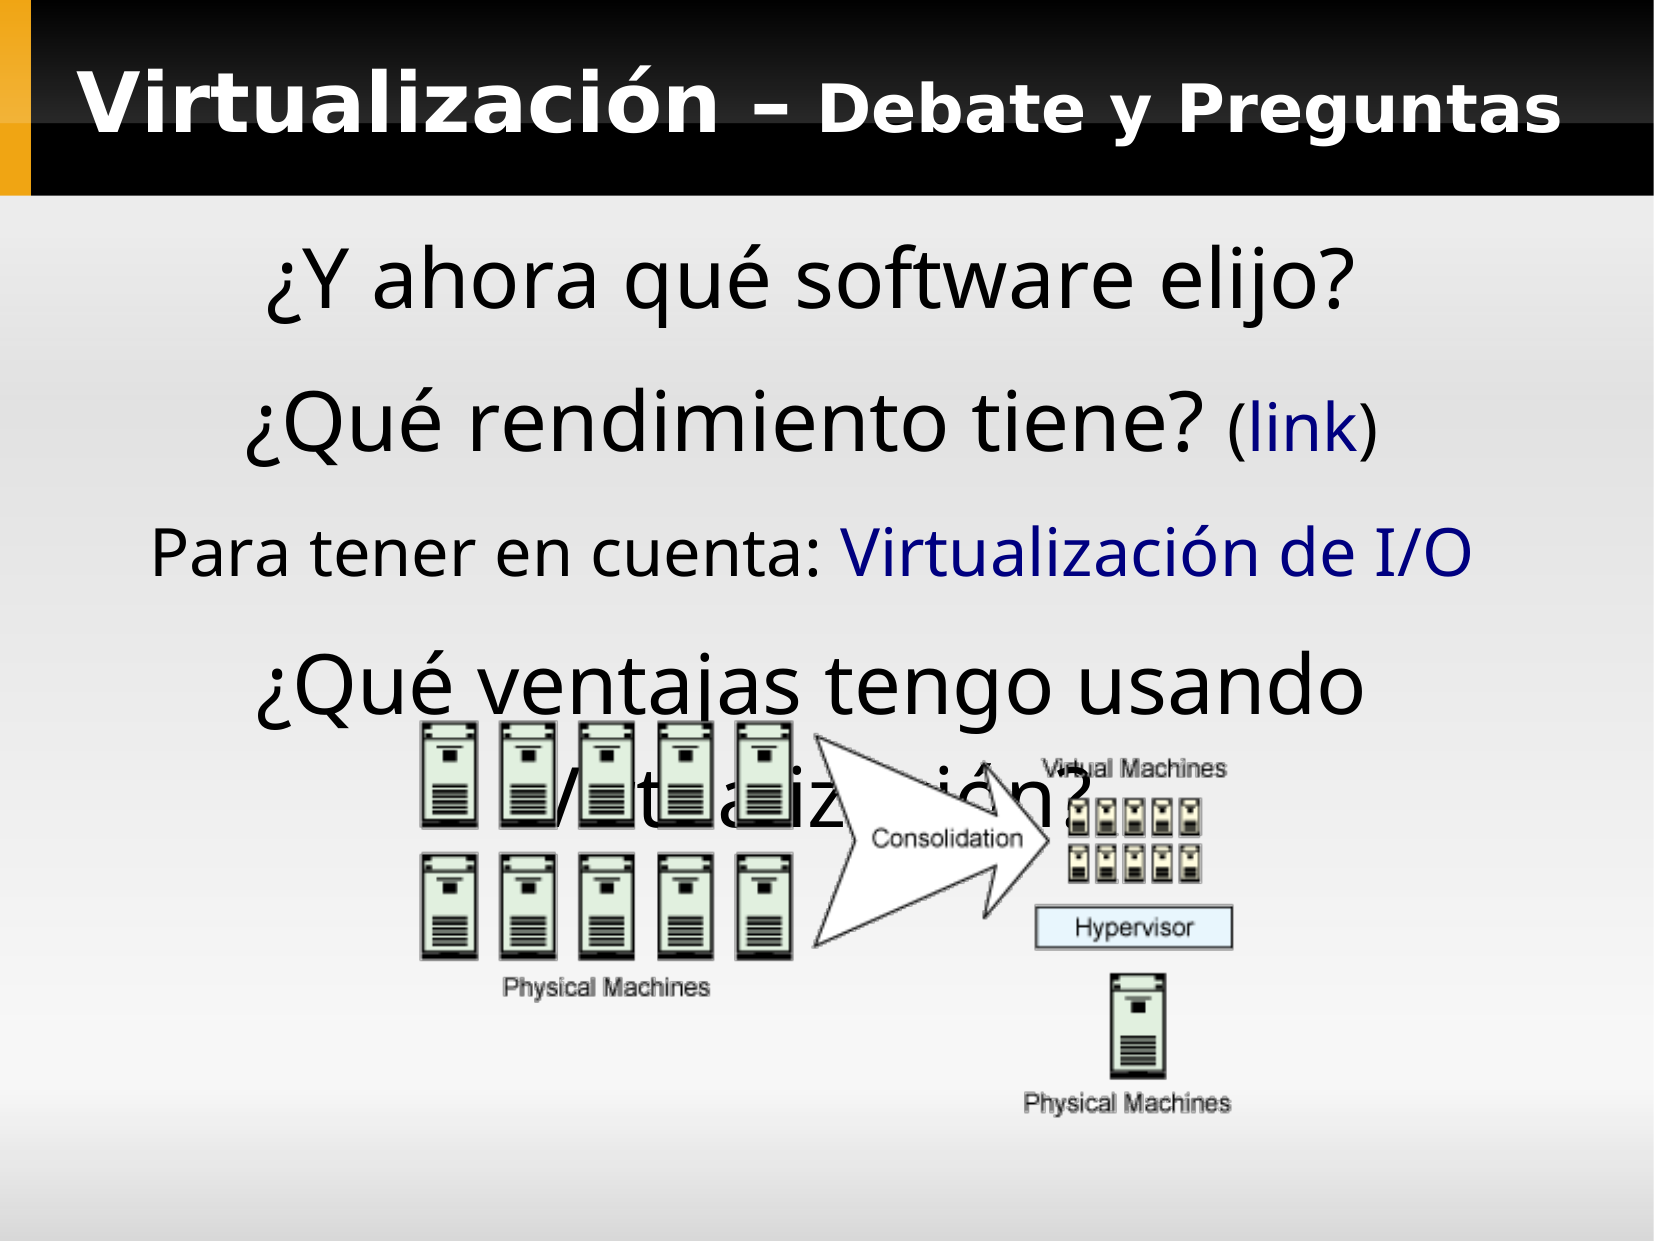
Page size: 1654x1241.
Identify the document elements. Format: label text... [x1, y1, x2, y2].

picture [410, 711, 1244, 1129]
picture [0, 0, 1654, 1241]
list ¿Y ahora qué software elijo? ¿Qué rendimiento tiene? (link) Para tener en cuenta: Virtualización de I/O ¿Qué ventajas tengo usando Virtualización? Consolidación de VMs → Ahorro de Recursos [0, 219, 1625, 1194]
title Virtualización – Debate y Preguntas [76, 0, 1565, 208]
